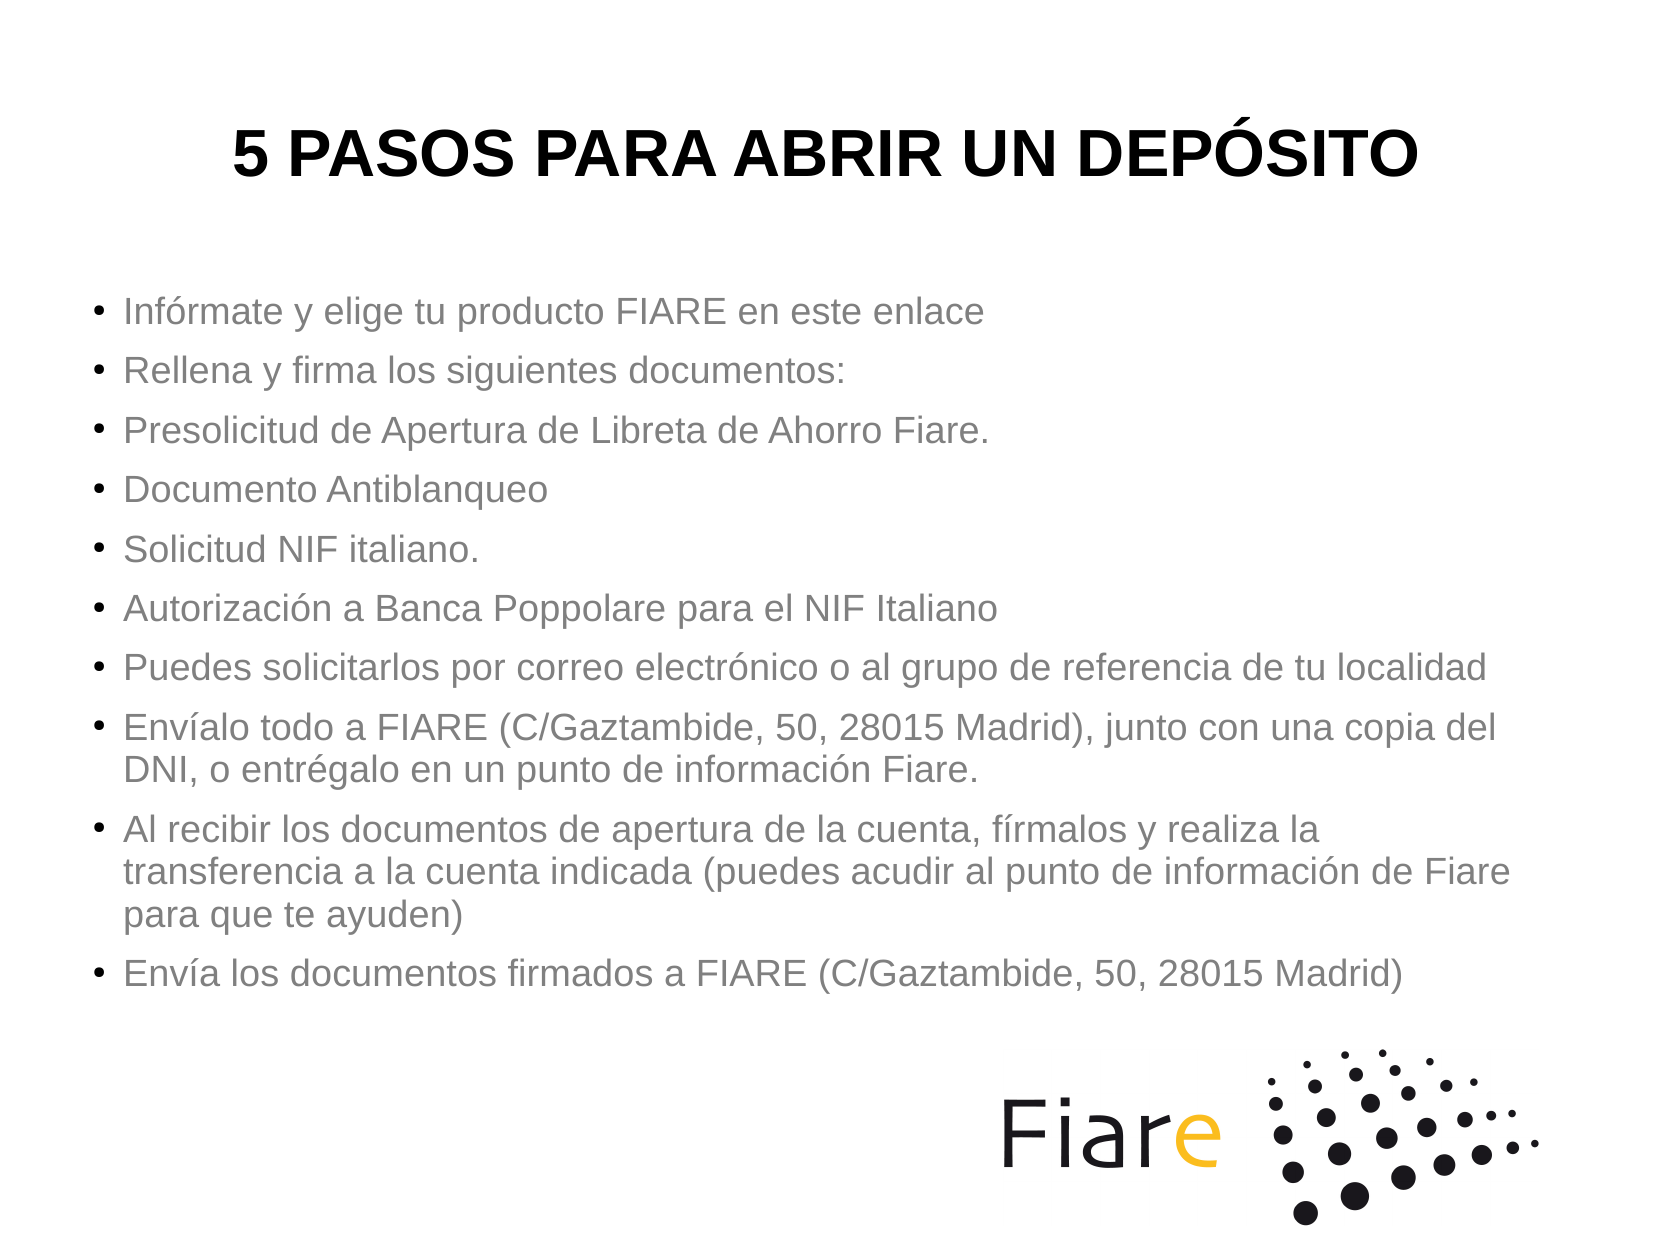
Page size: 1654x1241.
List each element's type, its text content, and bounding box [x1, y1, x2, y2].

list Infórmate y elige tu producto FIARE en este enlace Rellena y firma los siguientes documentos: Presolicitud de Apertura de Libreta de Ahorro Fiare. Documento Antiblanqueo Solicitud NIF italiano. Autorización a Banca Poppolare para el NIF Italiano Puedes solicitarlos por correo electrónico o al grupo de referencia de tu localidad Envíalo todo a FIARE (C/Gaztambide, 50, 28015 Madrid), junto con una copia del DNI, o entrégalo en un punto de información Fiare. Al recibir los documentos de apertura de la cuenta, fírmalos y realiza la transferencia a la cuenta indicada (puedes acudir al punto de información de Fiare para que te ayuden) Envía los documentos firmados a FIARE (C/Gaztambide, 50, 28015 Madrid) [82, 290, 1538, 1010]
title 5 PASOS PARA ABRIR UN DEPÓSITO [82, 49, 1571, 257]
picture [1003, 1049, 1539, 1226]
